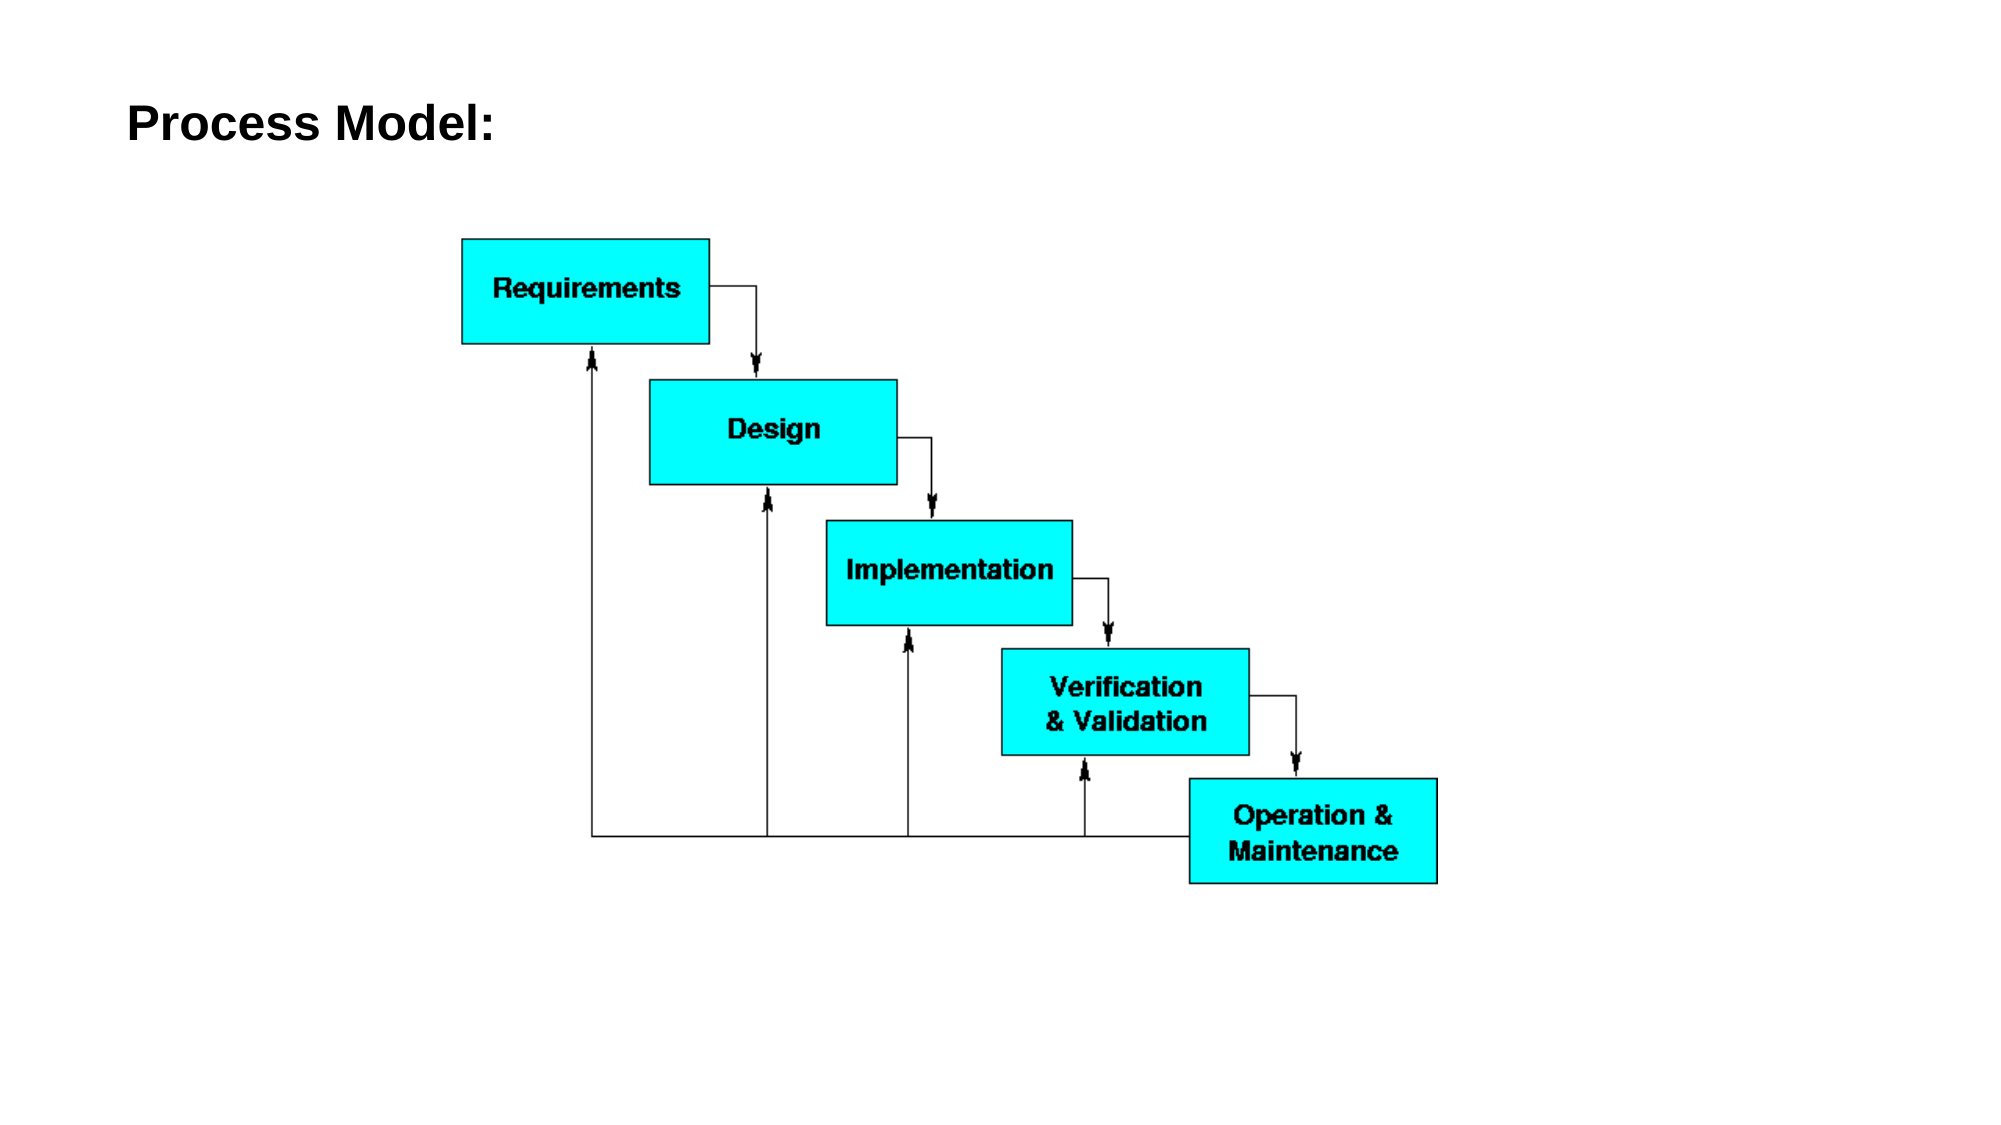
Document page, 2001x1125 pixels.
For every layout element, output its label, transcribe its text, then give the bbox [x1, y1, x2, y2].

text_box Process Model: [111, 82, 532, 209]
picture [460, 237, 1438, 886]
